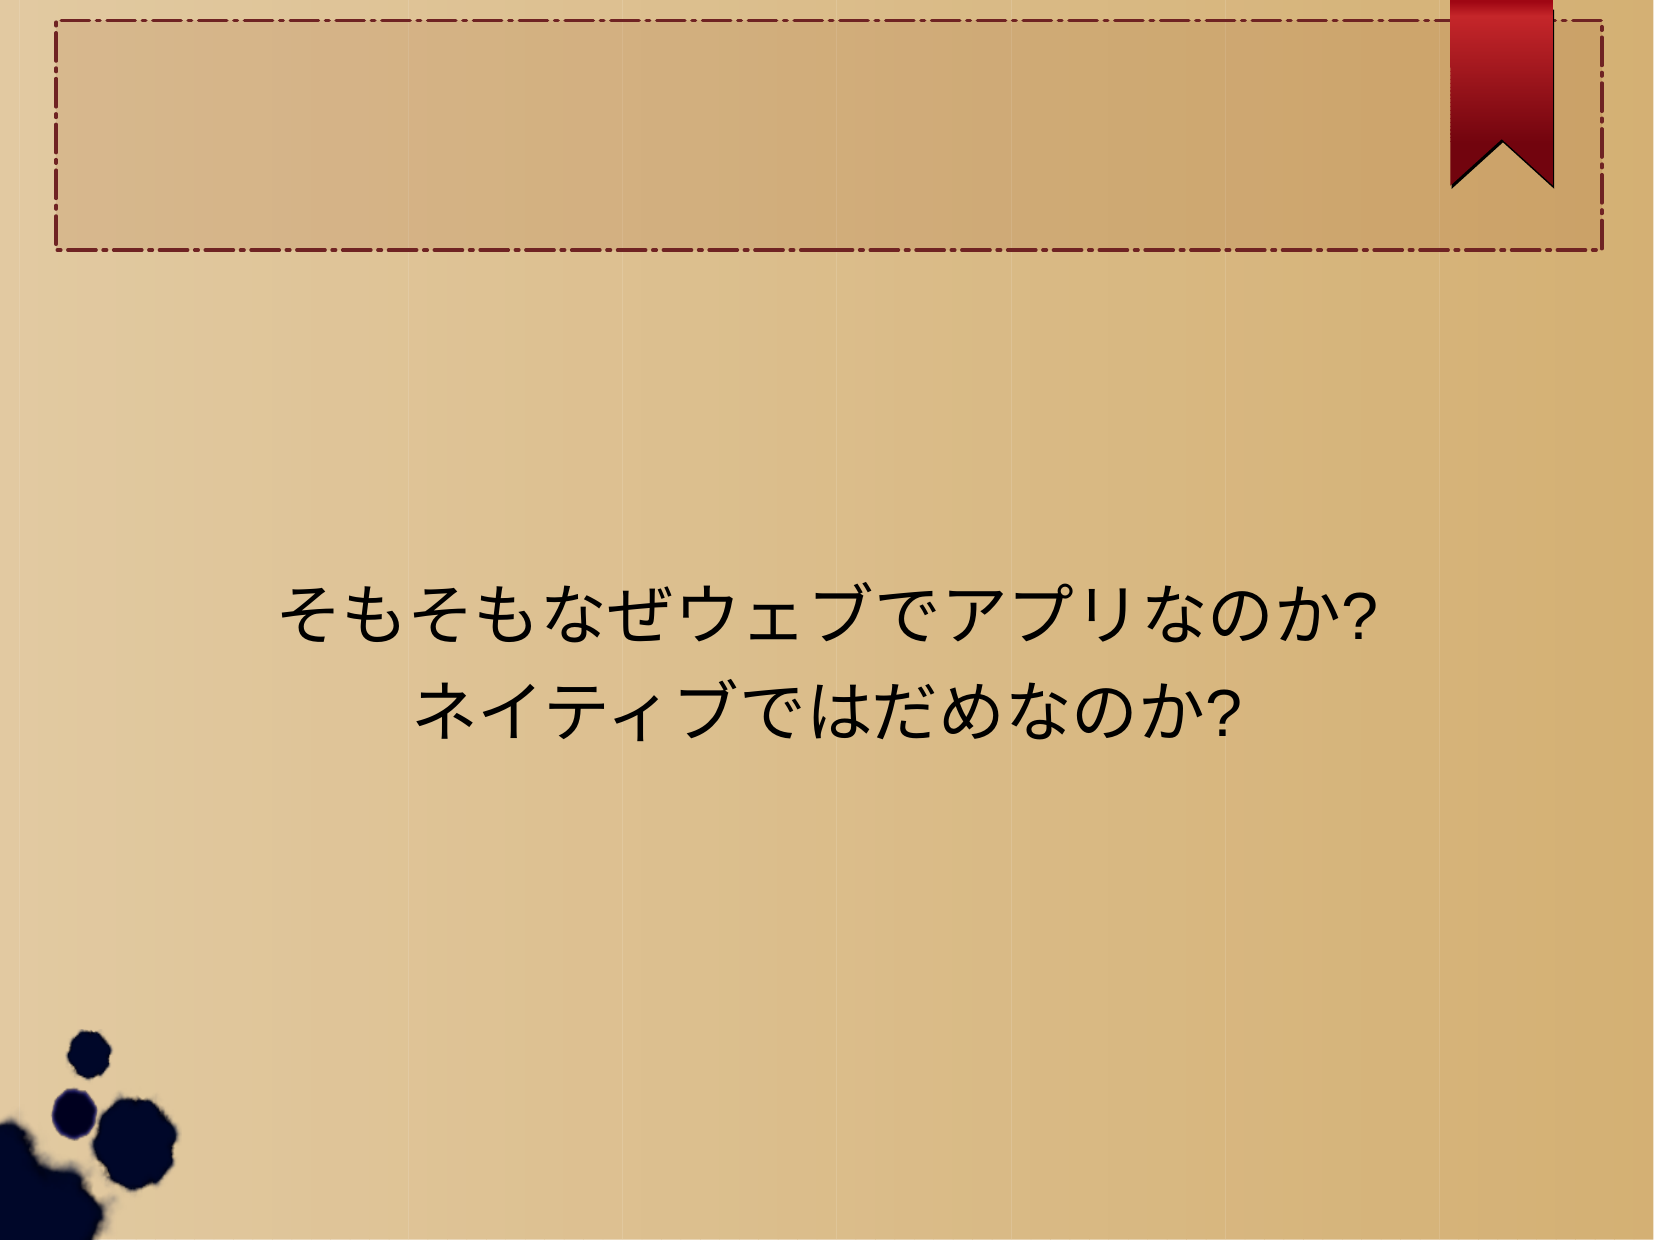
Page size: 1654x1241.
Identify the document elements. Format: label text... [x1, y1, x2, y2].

subtitle そもそもなぜウェブでアプリなのか? ネイティブではだめなのか? [82, 299, 1571, 1019]
